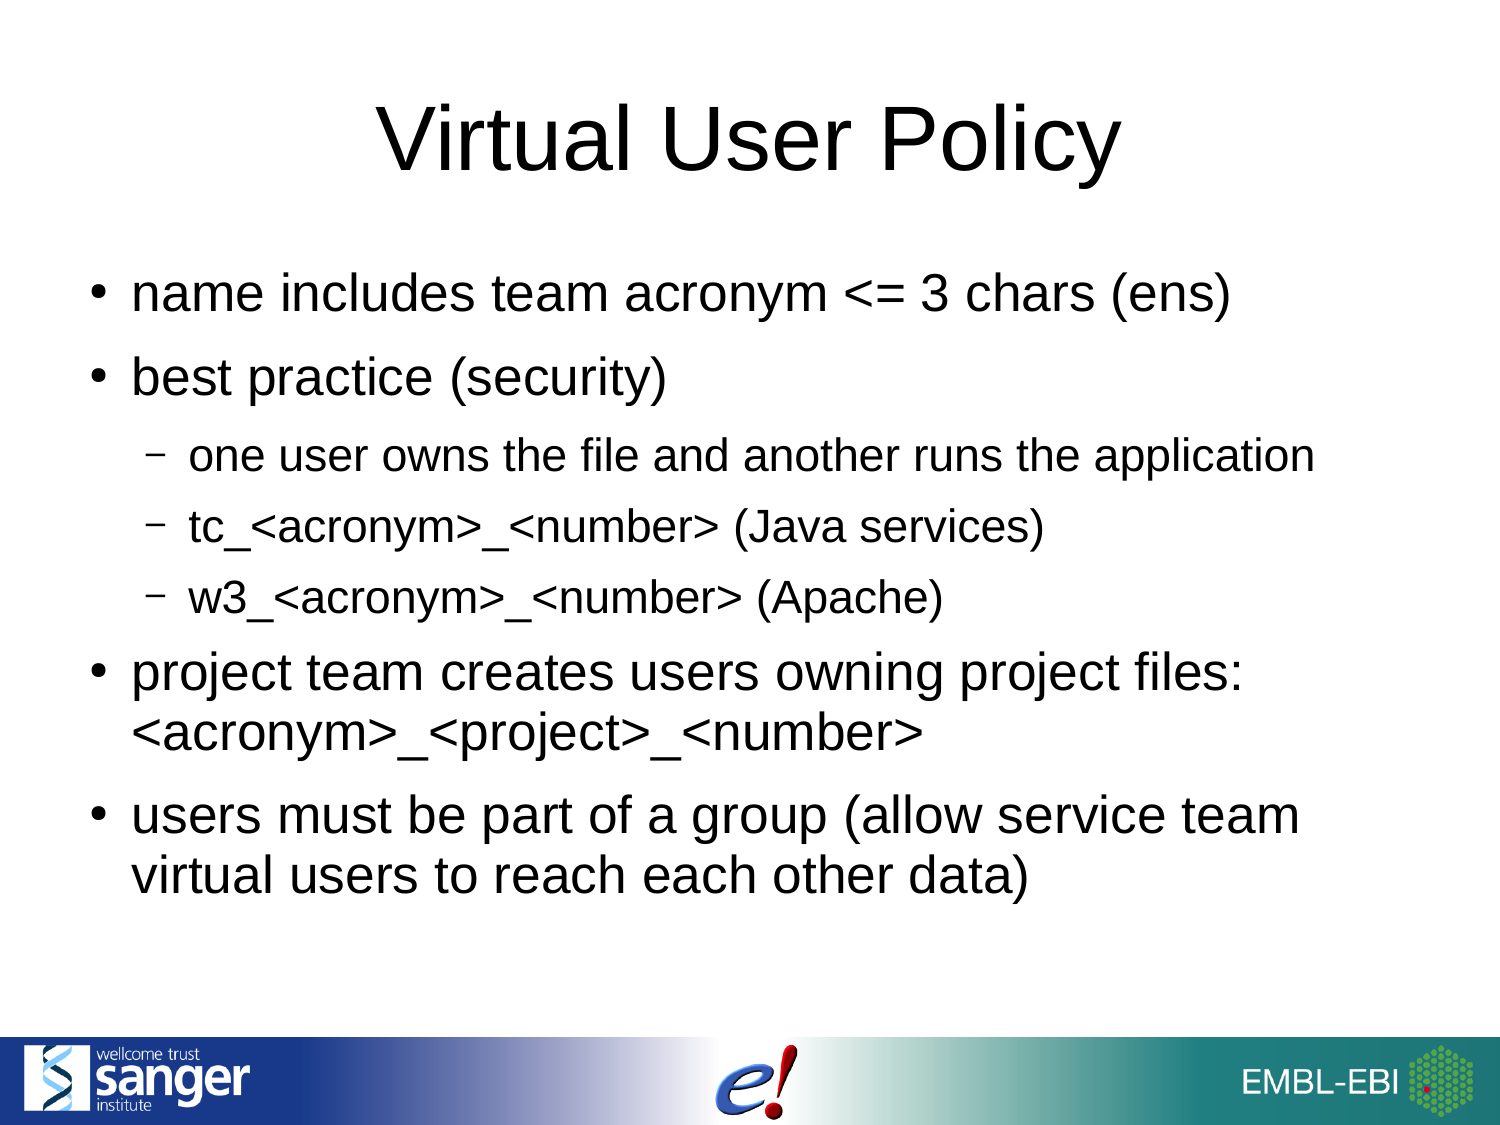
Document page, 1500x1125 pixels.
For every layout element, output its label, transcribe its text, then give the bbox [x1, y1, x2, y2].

list name includes team acronym <= 3 chars (ens) best practice (security) one user owns the file and another runs the application tc_<acronym>_<number> (Java services) w3_<acronym>_<number> (Apache) project team creates users owning project files: <acronym>_<project>_<number> users must be part of a group (allow service team virtual users to reach each other data) [75, 263, 1395, 916]
title Virtual User Policy [75, 44, 1425, 233]
picture [0, 1037, 1500, 1125]
